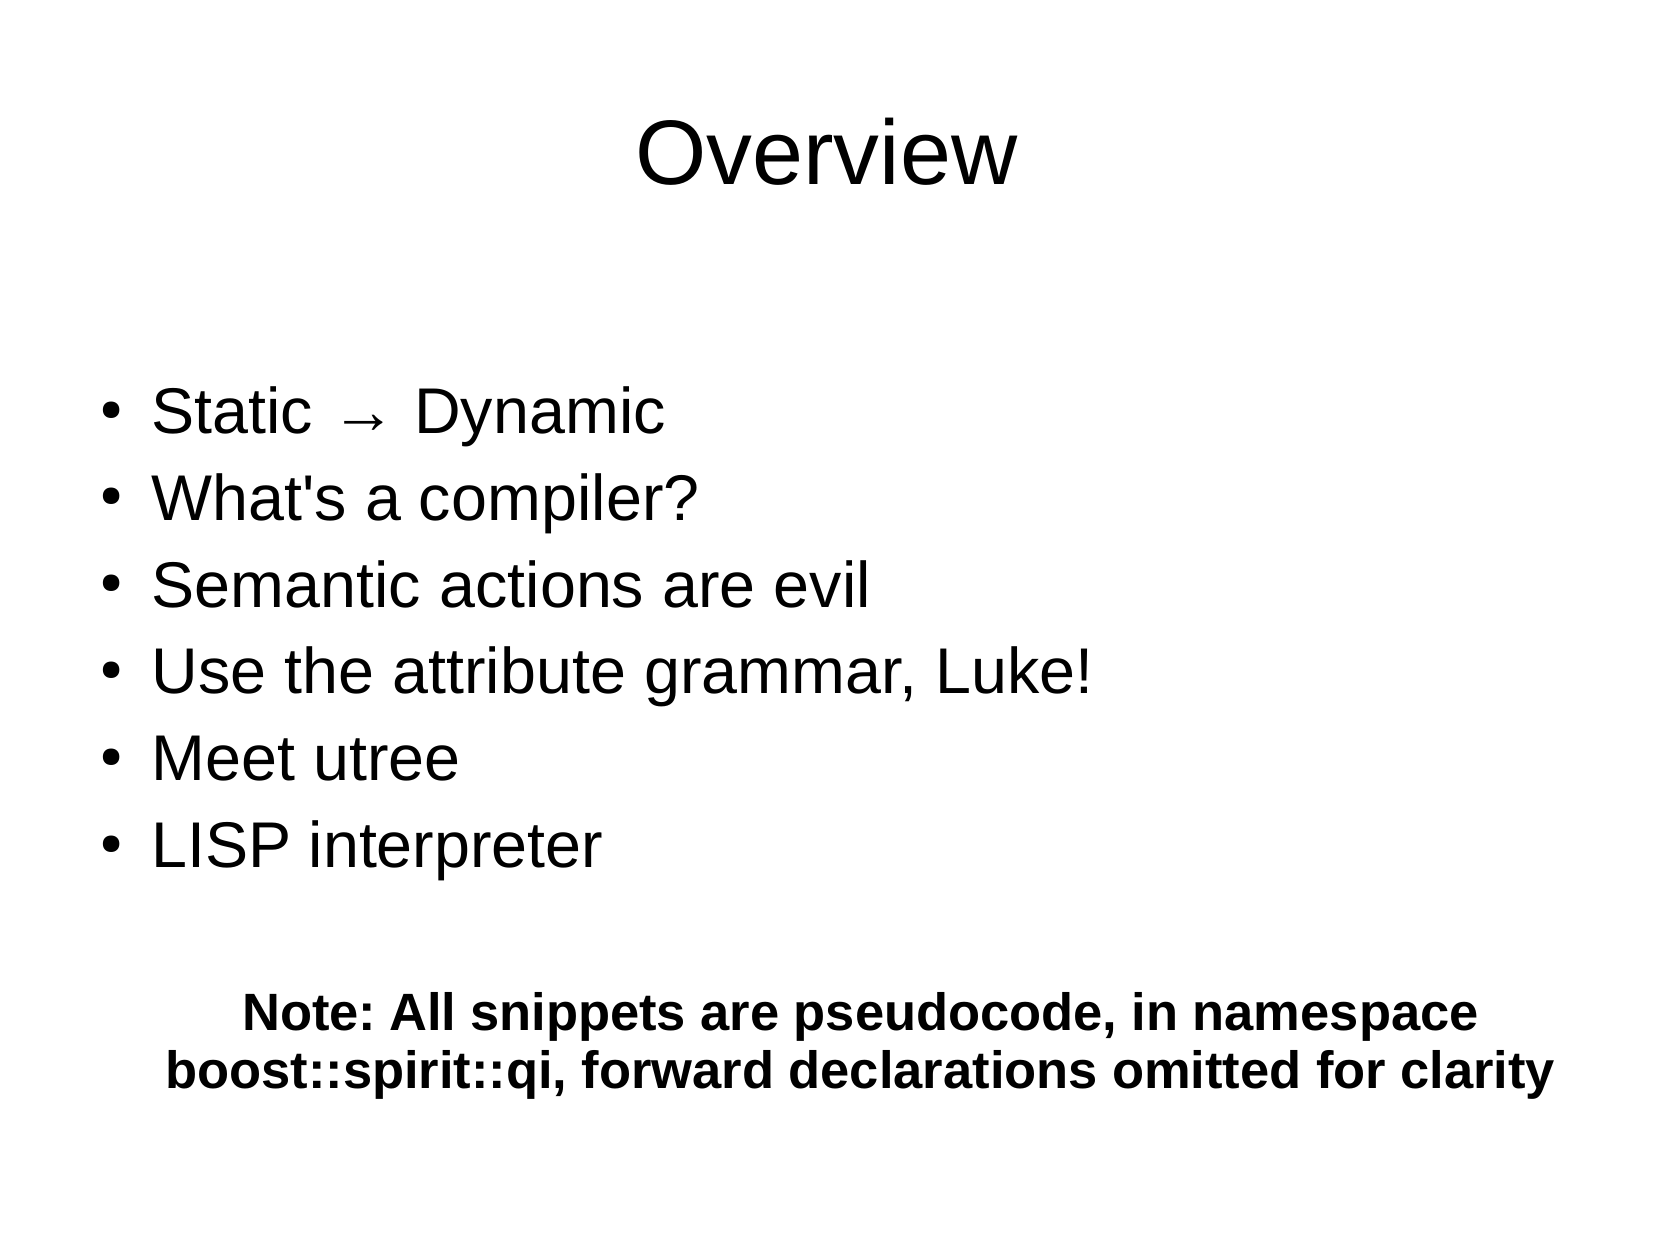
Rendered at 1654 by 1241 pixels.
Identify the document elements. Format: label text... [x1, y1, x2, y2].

title Overview [82, 49, 1571, 257]
list Static → Dynamic What's a compiler? Semantic actions are evil Use the attribute grammar, Luke! Meet utree LISP interpreter Note: All snippets are pseudocode, in namespace boost::spirit::qi, forward declarations omitted for clarity [82, 375, 1571, 1109]
